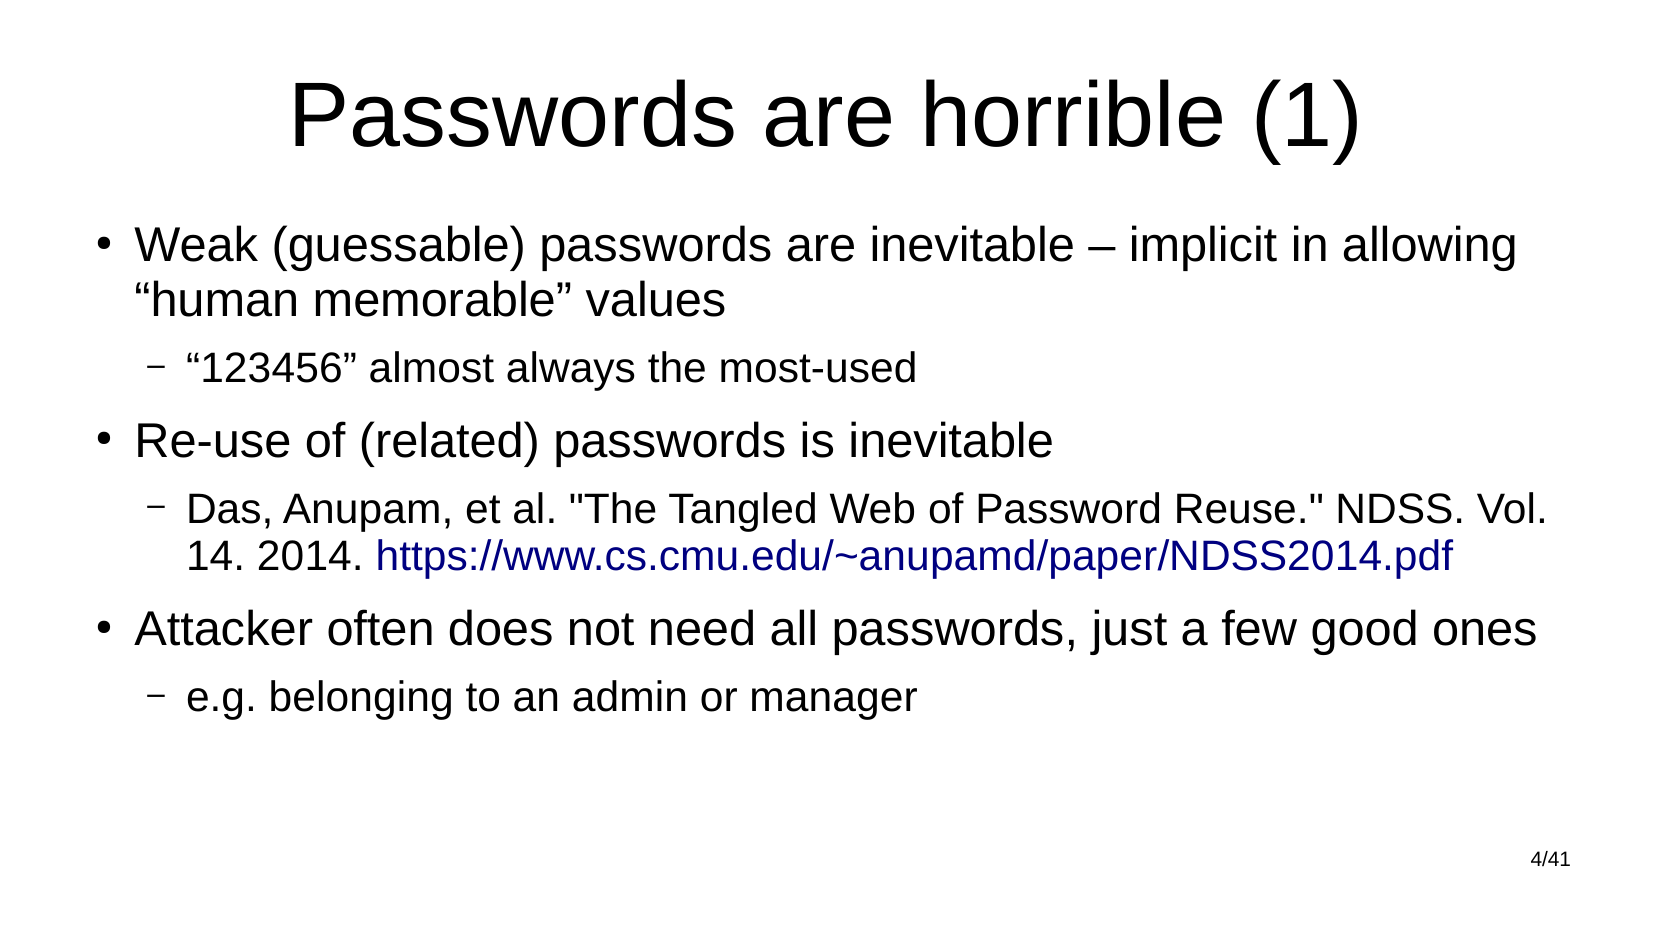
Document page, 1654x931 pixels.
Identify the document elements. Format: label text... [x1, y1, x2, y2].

title Passwords are horrible (1) [82, 37, 1571, 193]
list Weak (guessable) passwords are inevitable – implicit in allowing “human memorable” values “123456” almost always the most-used Re-use of (related) passwords is inevitable Das, Anupam, et al. "The Tangled Web of Password Reuse." NDSS. Vol. 14. 2014. https://www.cs.cmu.edu/~anupamd/paper/NDSS2014.pdf Attacker often does not need all passwords, just a few good ones e.g. belonging to an admin or manager [82, 217, 1571, 758]
